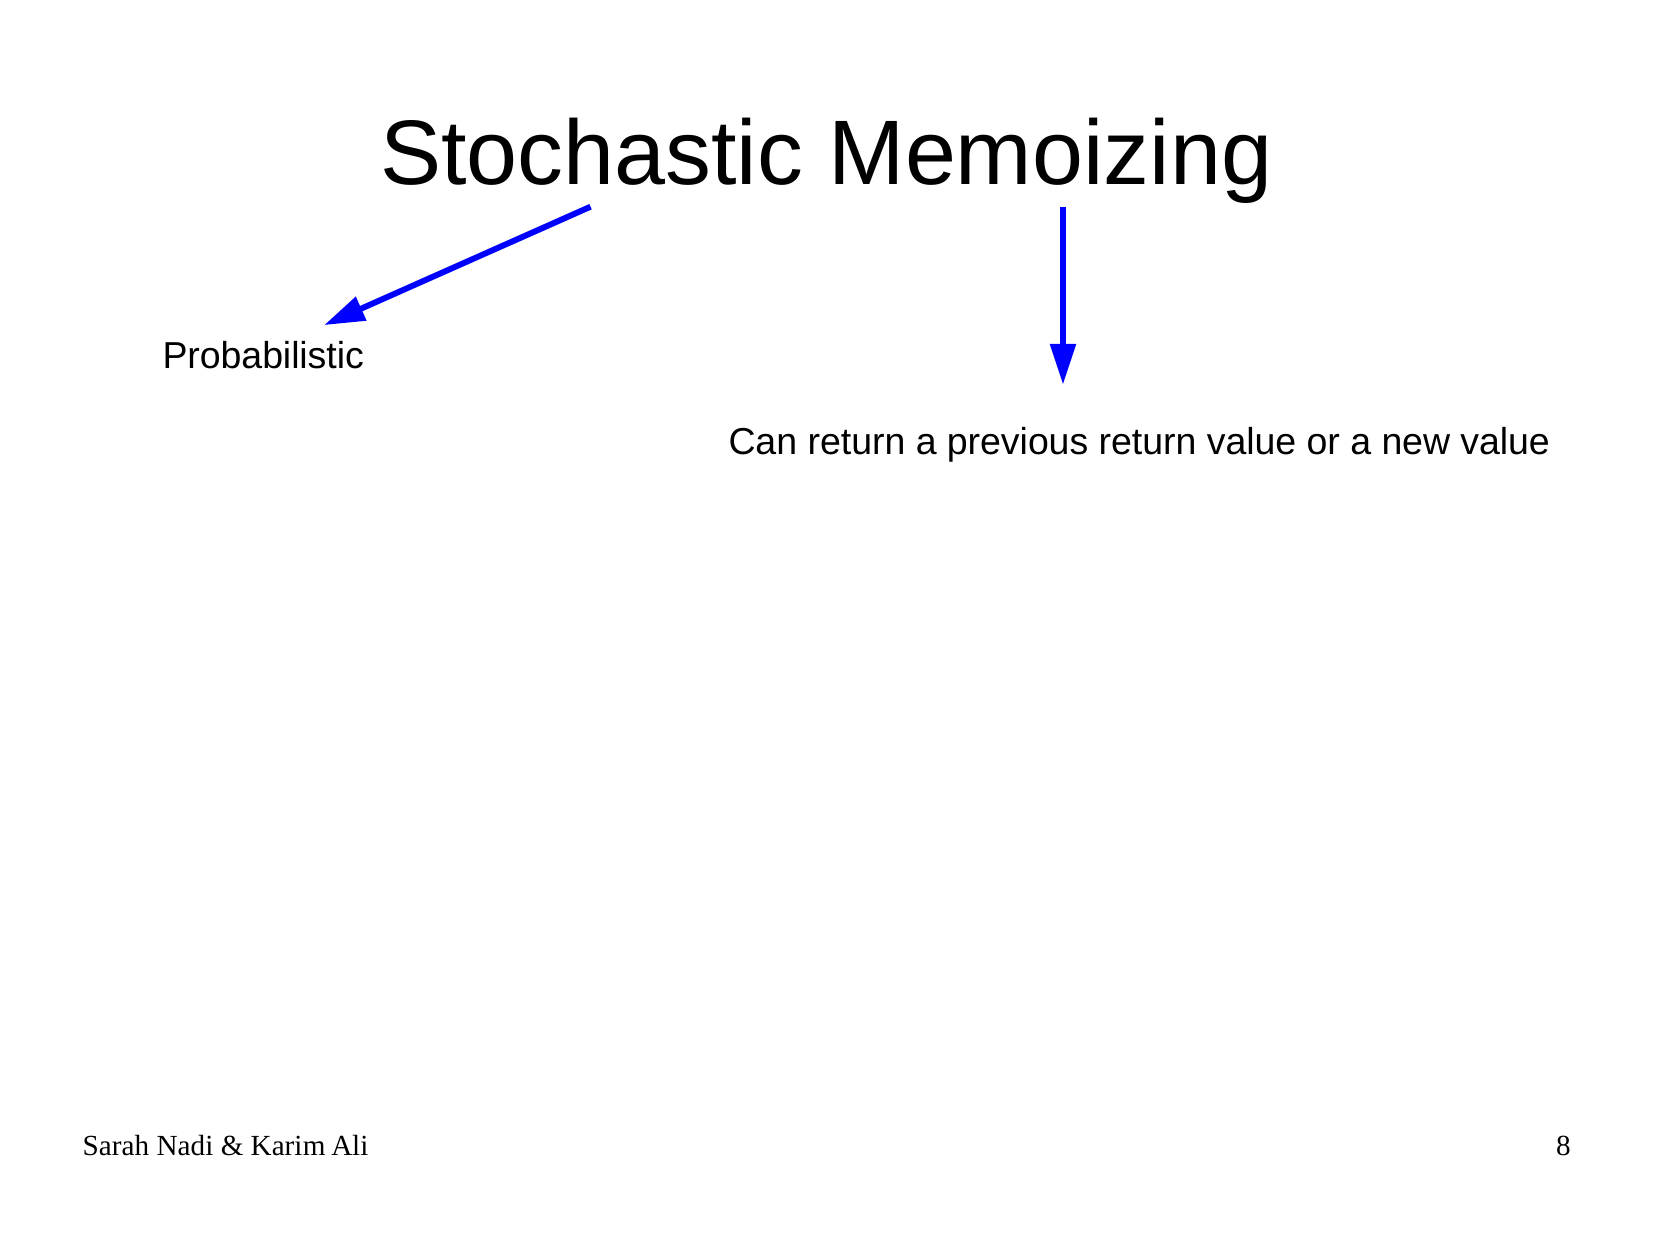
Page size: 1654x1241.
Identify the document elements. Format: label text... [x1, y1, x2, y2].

text_box Probabilistic [147, 327, 379, 384]
title Stochastic Memoizing [82, 49, 1571, 257]
text_box Can return a previous return value or a new value [713, 413, 1565, 471]
